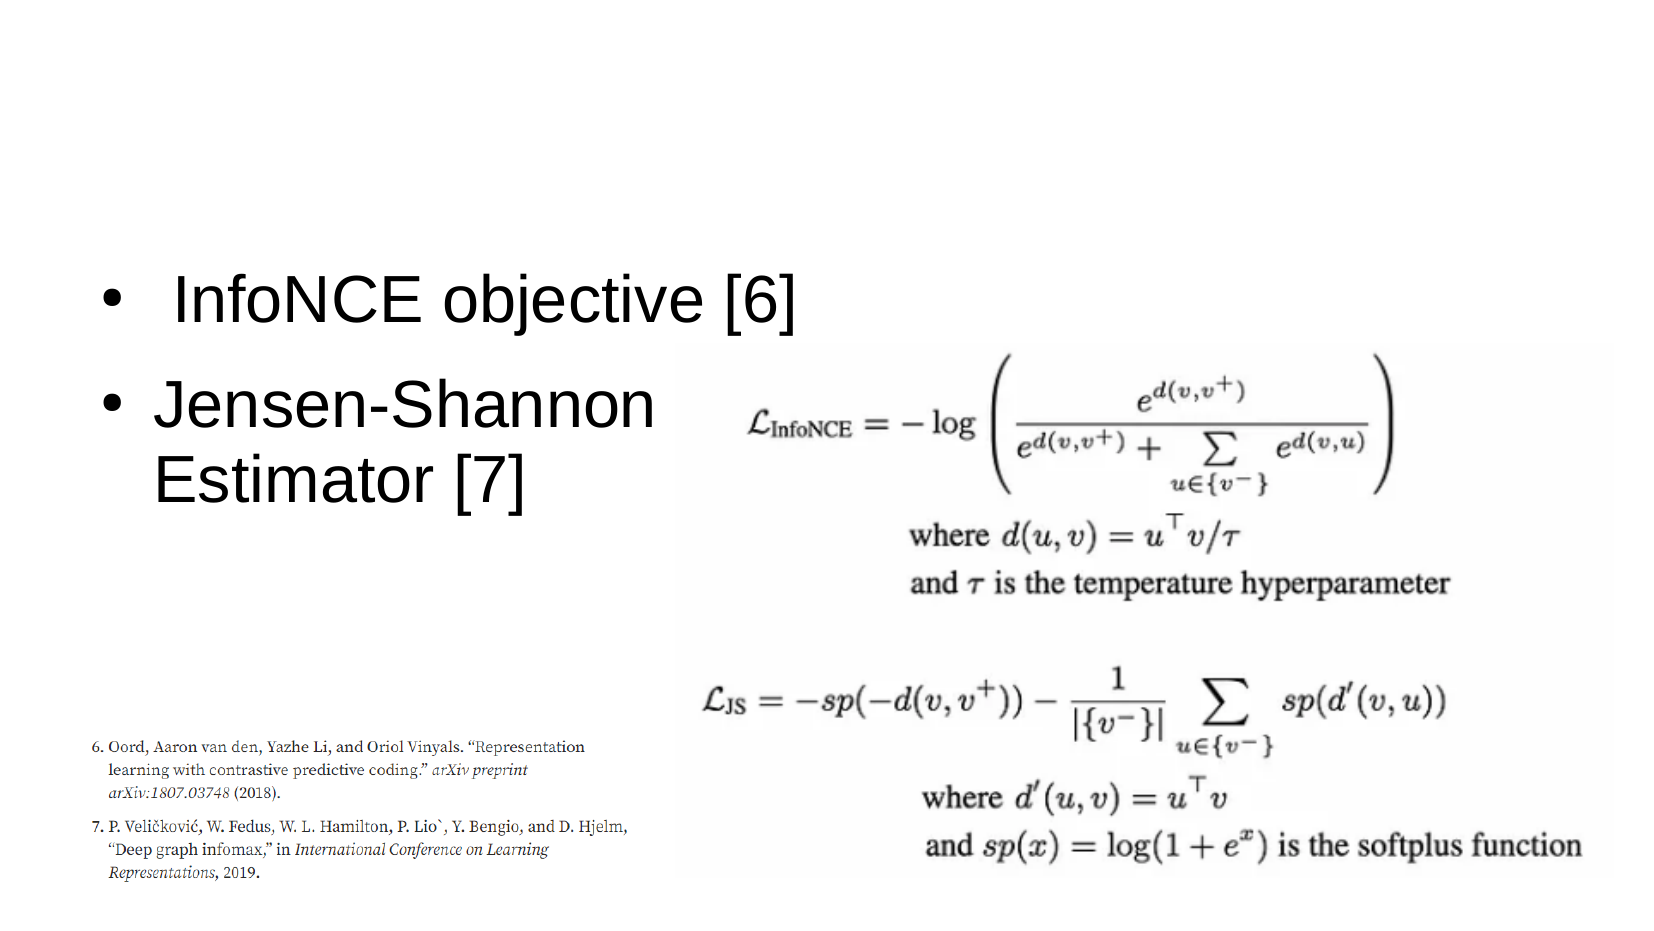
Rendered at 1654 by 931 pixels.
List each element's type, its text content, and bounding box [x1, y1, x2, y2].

picture [82, 728, 638, 888]
list InfoNCE objective [6] Jensen-Shannon Estimator [7] [82, 262, 863, 863]
picture [675, 337, 1614, 881]
